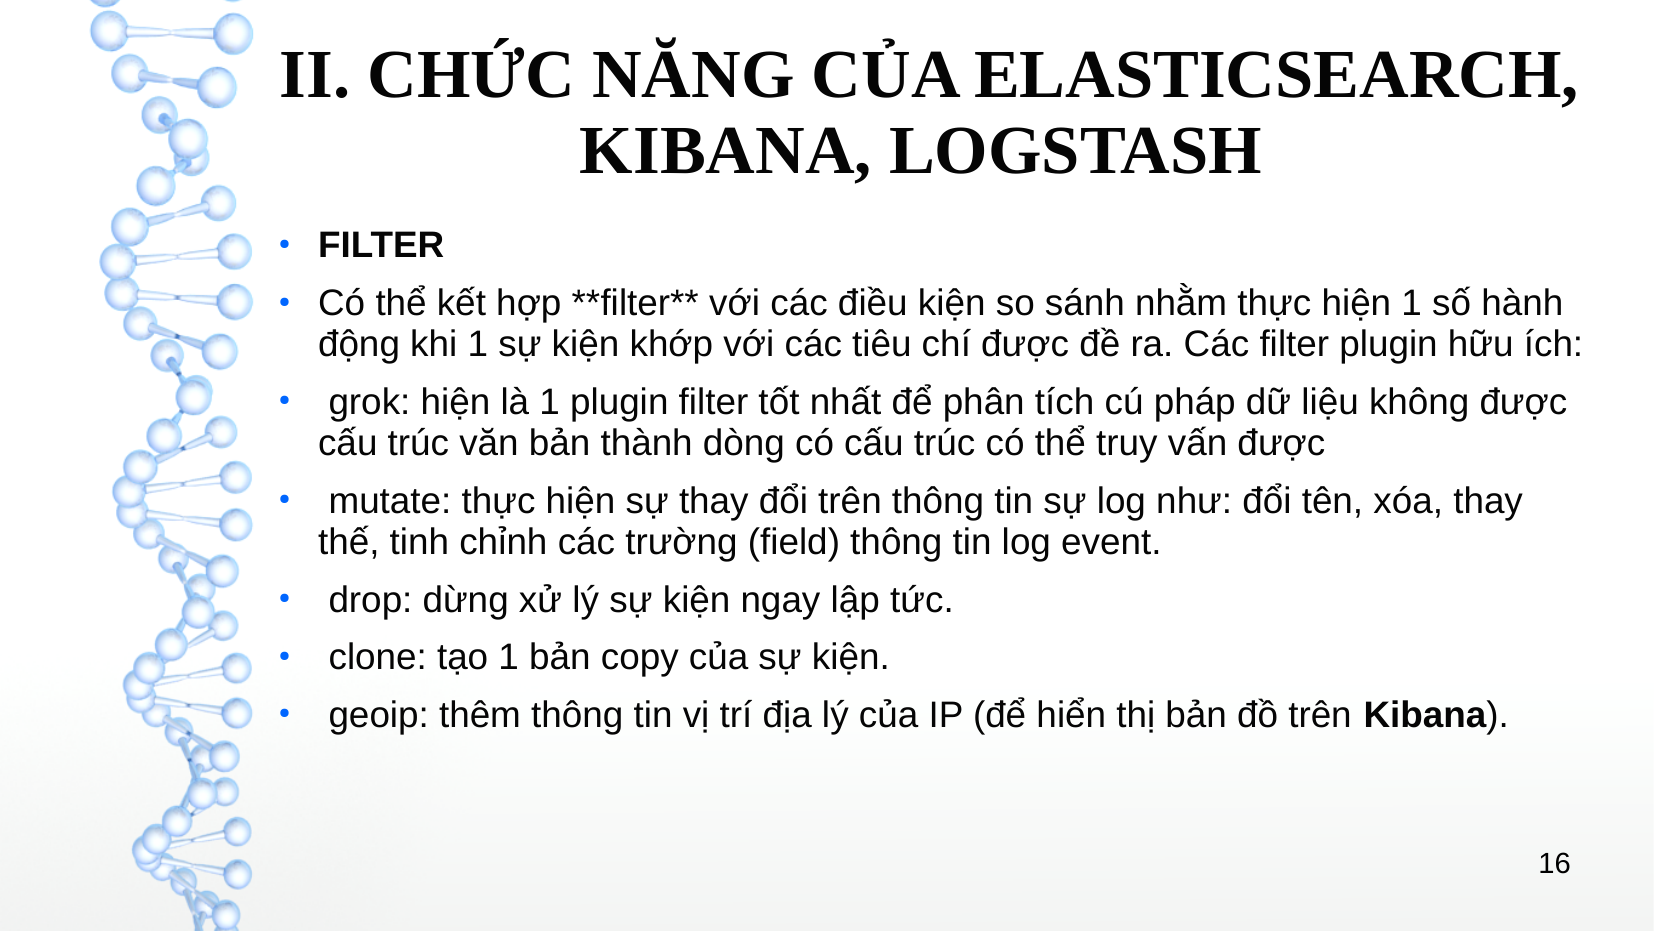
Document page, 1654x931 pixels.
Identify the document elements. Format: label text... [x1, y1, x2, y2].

list FILTER Có thể kết hợp **filter** với các điều kiện so sánh nhằm thực hiện 1 số hành động khi 1 sự kiện khớp với các tiêu chí được đề ra. Các filter plugin hữu ích: grok: hiện là 1 plugin filter tốt nhất để phân tích cú pháp dữ liệu không được cấu trúc văn bản thành dòng có cấu trúc có thể truy vấn được mutate: thực hiện sự thay đổi trên thông tin sự log như: đổi tên, xóa, thay thế, tinh chỉnh các trường (field) thông tin log event. drop: dừng xử lý sự kiện ngay lập tức. clone: tạo 1 bản copy của sự kiện. geoip: thêm thông tin vị trí địa lý của IP (để hiển thị bản đồ trên Kibana). [265, 224, 1595, 764]
title II. CHỨC NĂNG CỦA ELASTICSEARCH, KIBANA, LOGSTASH [265, 35, 1595, 189]
picture [0, 0, 1654, 931]
